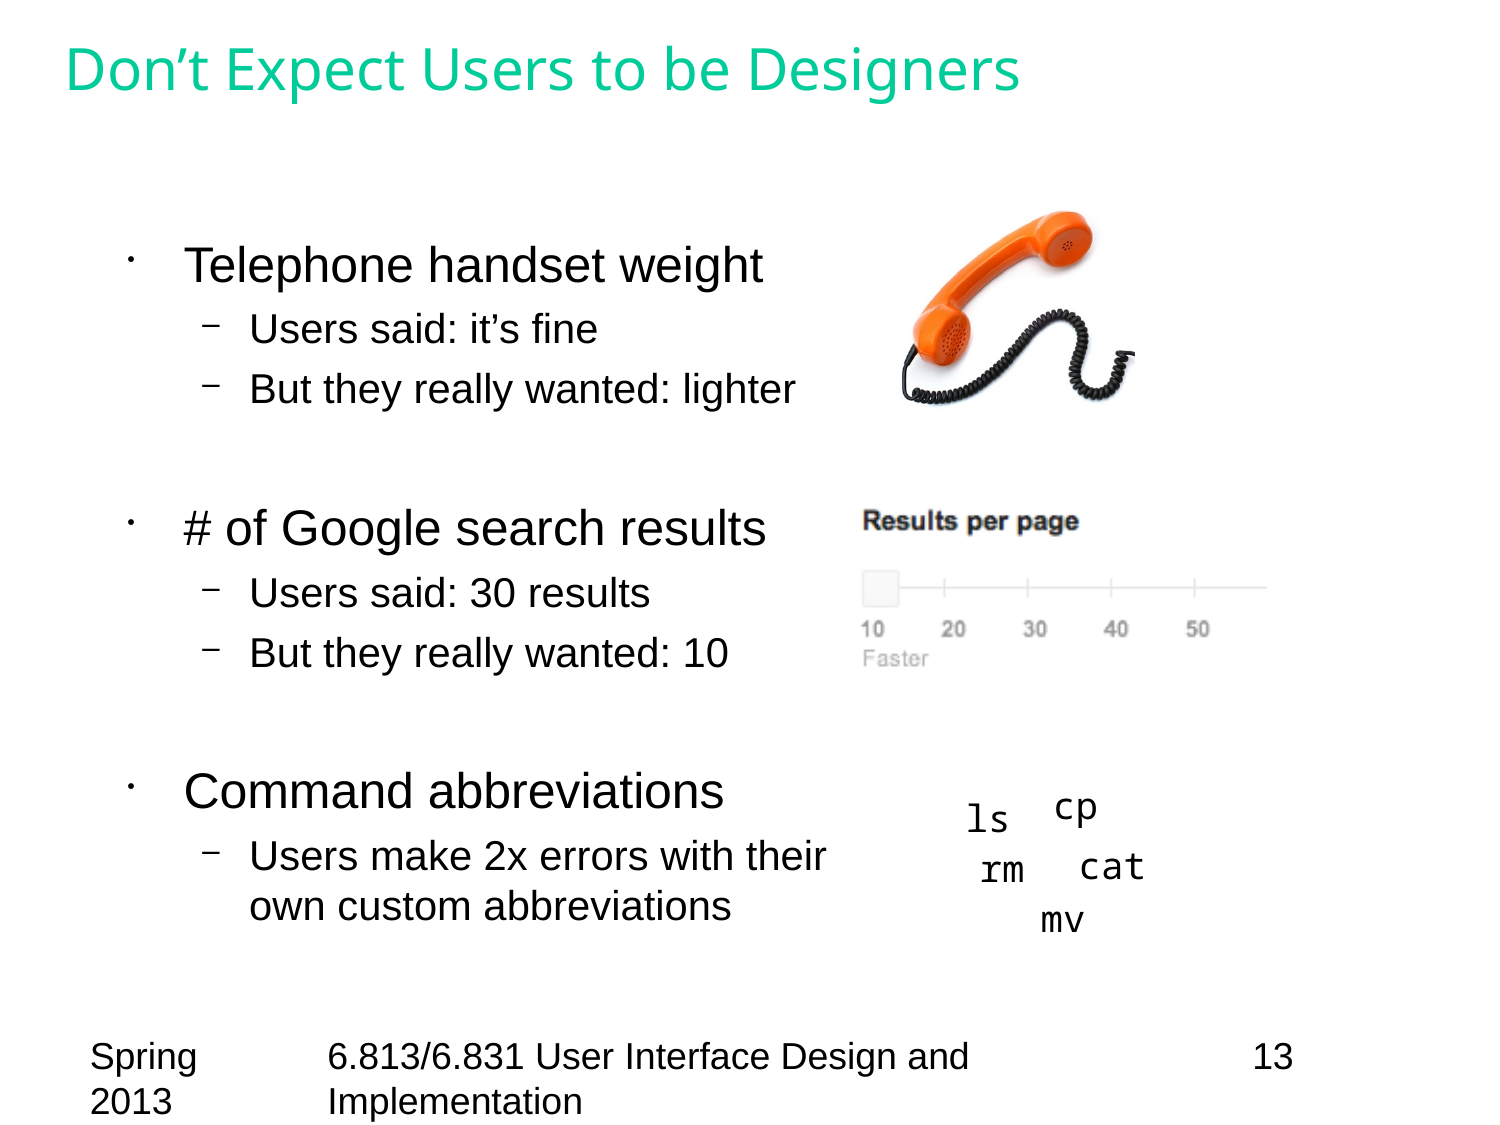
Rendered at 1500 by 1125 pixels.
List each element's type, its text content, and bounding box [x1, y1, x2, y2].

text_box mv [1025, 887, 1101, 948]
title Don’t Expect Users to be Designers [50, 24, 1438, 150]
list Telephone handset weight Users said: it’s fine But they really wanted: lighter # of Google search results Users said: 30 results But they really wanted: 10 Command abbreviations Users make 2x errors with their own custom abbreviations [112, 224, 1388, 1000]
text_box rm [964, 837, 1040, 898]
text_box ls [950, 787, 1026, 848]
picture [825, 474, 1267, 713]
picture [900, 187, 1137, 425]
slide_number Spring 2013 [75, 1024, 300, 1103]
text_box cp [1038, 774, 1114, 835]
footer 6.813/6.831 User Interface Design and Implementation [312, 1024, 1225, 1103]
text_box cat [1063, 834, 1161, 895]
slide_number <number> [1237, 1024, 1425, 1103]
